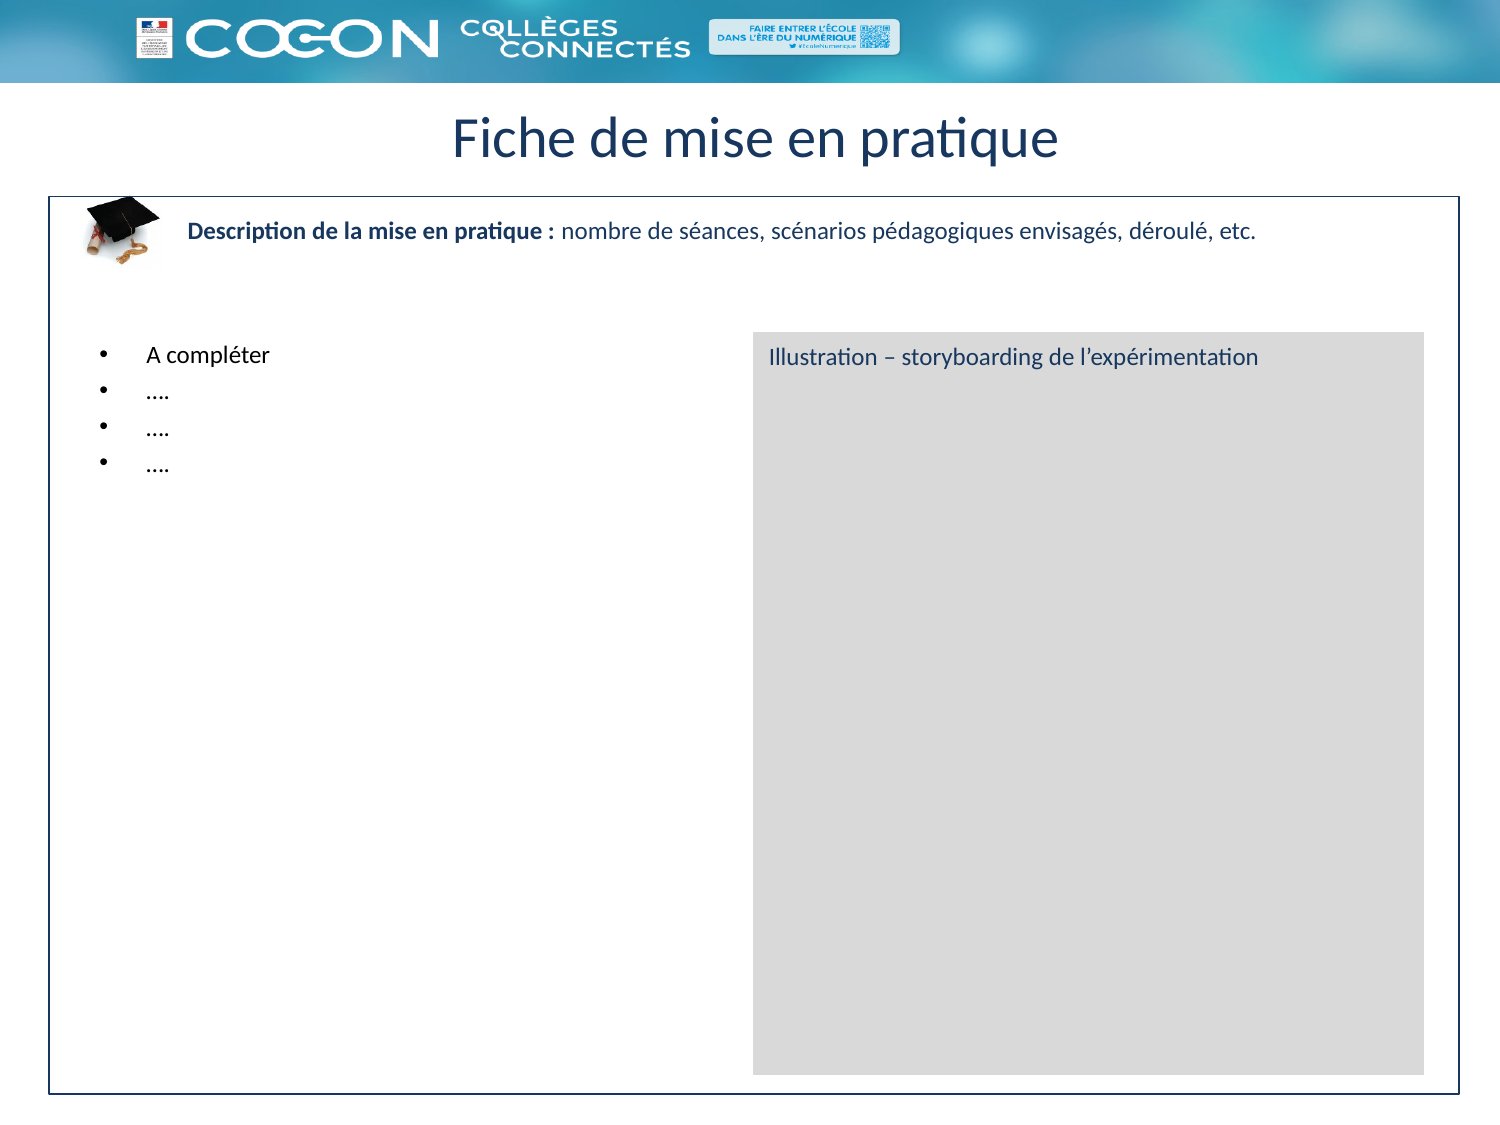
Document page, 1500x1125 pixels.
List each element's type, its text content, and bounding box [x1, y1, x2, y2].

text_box A compléter …. …. …. [84, 331, 703, 1075]
text_box [48, 196, 1459, 1095]
picture [79, 191, 163, 196]
text_box Illustration – storyboarding de l’expérimentation [753, 332, 1424, 1075]
title Fiche de mise en pratique [53, 83, 1459, 185]
picture [0, 0, 1500, 83]
